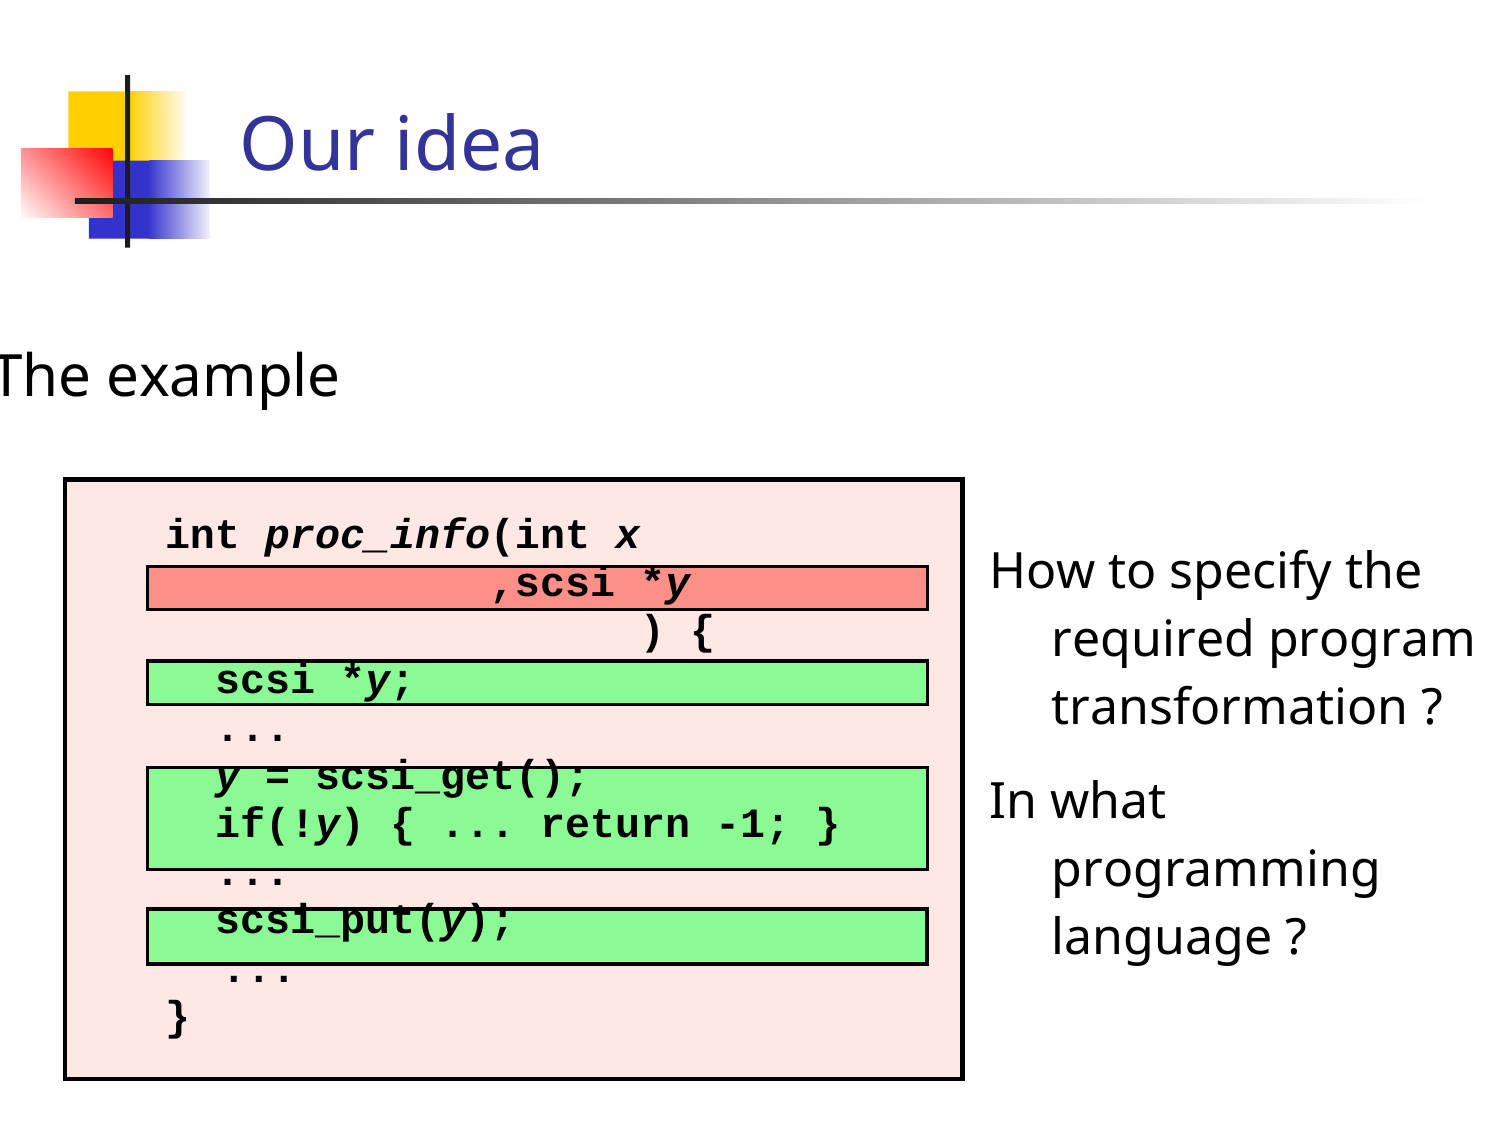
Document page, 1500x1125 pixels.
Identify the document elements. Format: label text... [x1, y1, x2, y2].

list int proc_info(int x ,scsi *y ) { scsi *y; ... y = scsi_get(); if(!y) { ... return -1; } ... scsi_put(y); ... } [100, 510, 880, 1125]
text_box How to specify the required program transformation ? In what programming language ? [974, 527, 1500, 978]
text_box The example [0, 326, 481, 421]
title Our idea [224, 12, 1500, 200]
text_box [64, 479, 963, 1080]
